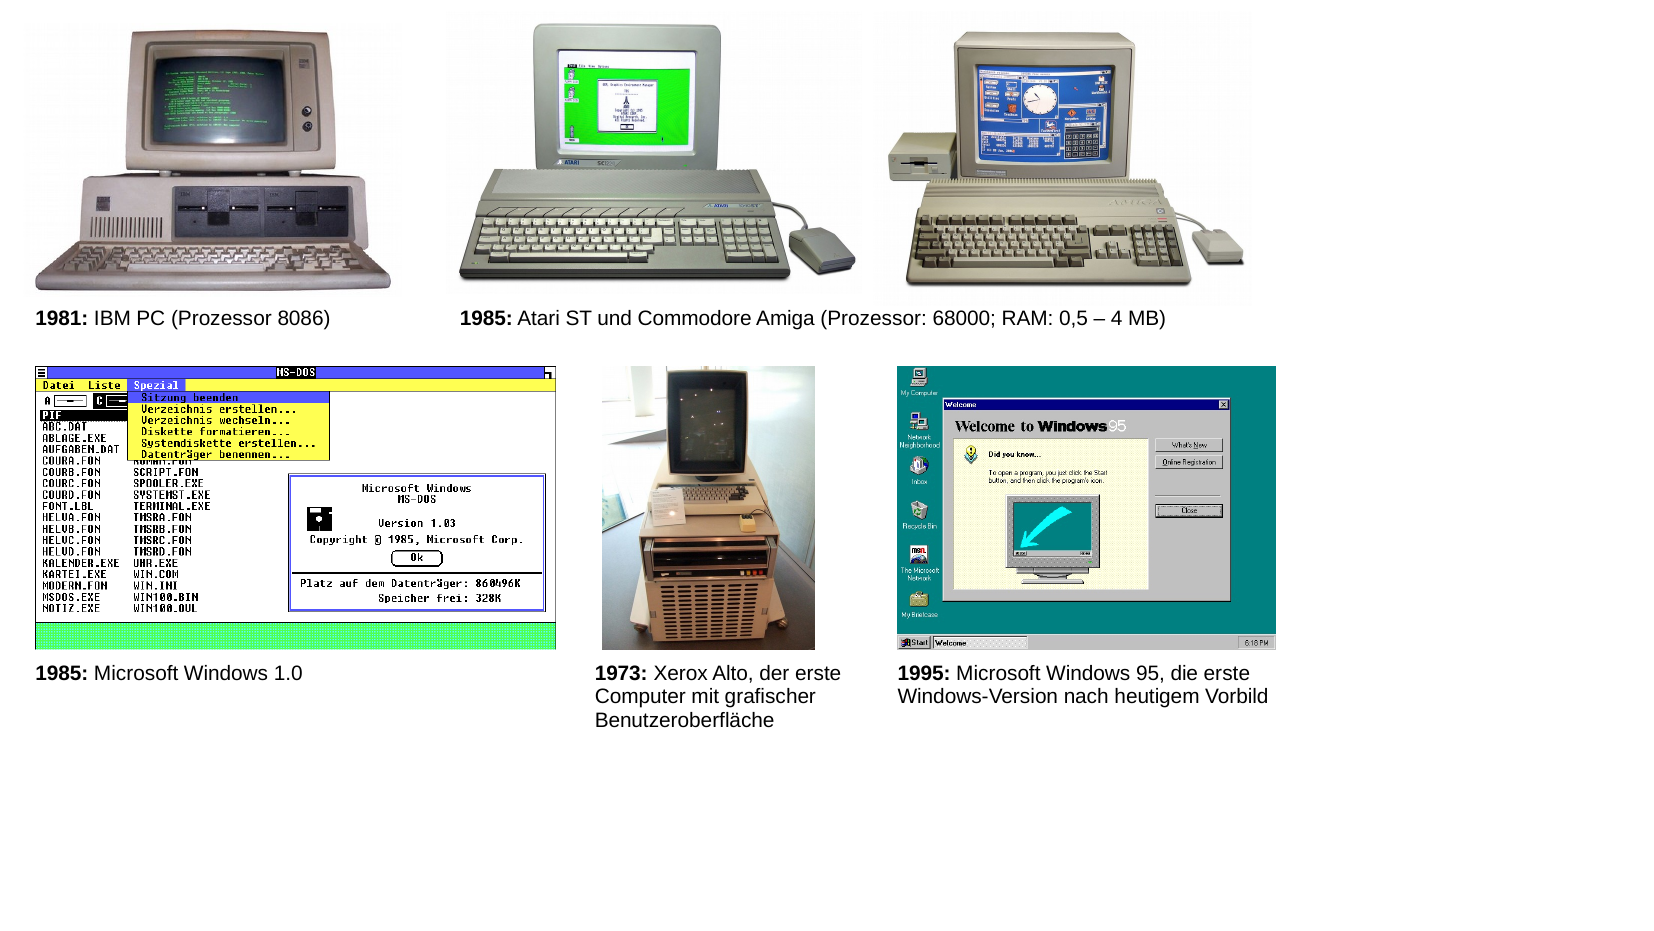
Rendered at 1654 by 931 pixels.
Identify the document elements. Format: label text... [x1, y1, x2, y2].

text_box 1985: Microsoft Windows 1.0 [35, 661, 303, 686]
picture [35, 366, 556, 650]
picture [602, 366, 815, 650]
picture [897, 366, 1276, 650]
text_box 1985: Atari ST und Commodore Amiga (Prozessor: 68000; RAM: 0,5 – 4 MB) [459, 307, 1167, 331]
picture [23, 23, 402, 297]
text_box 1995: Microsoft Windows 95, die erste Windows-Version nach heutigem Vorbild [897, 661, 1269, 709]
picture [873, 11, 1252, 306]
picture [446, 11, 862, 295]
text_box 1981: IBM PC (Prozessor 8086) [35, 307, 331, 331]
text_box 1973: Xerox Alto, der erste Computer mit grafischer Benutzeroberfläche [594, 661, 842, 732]
